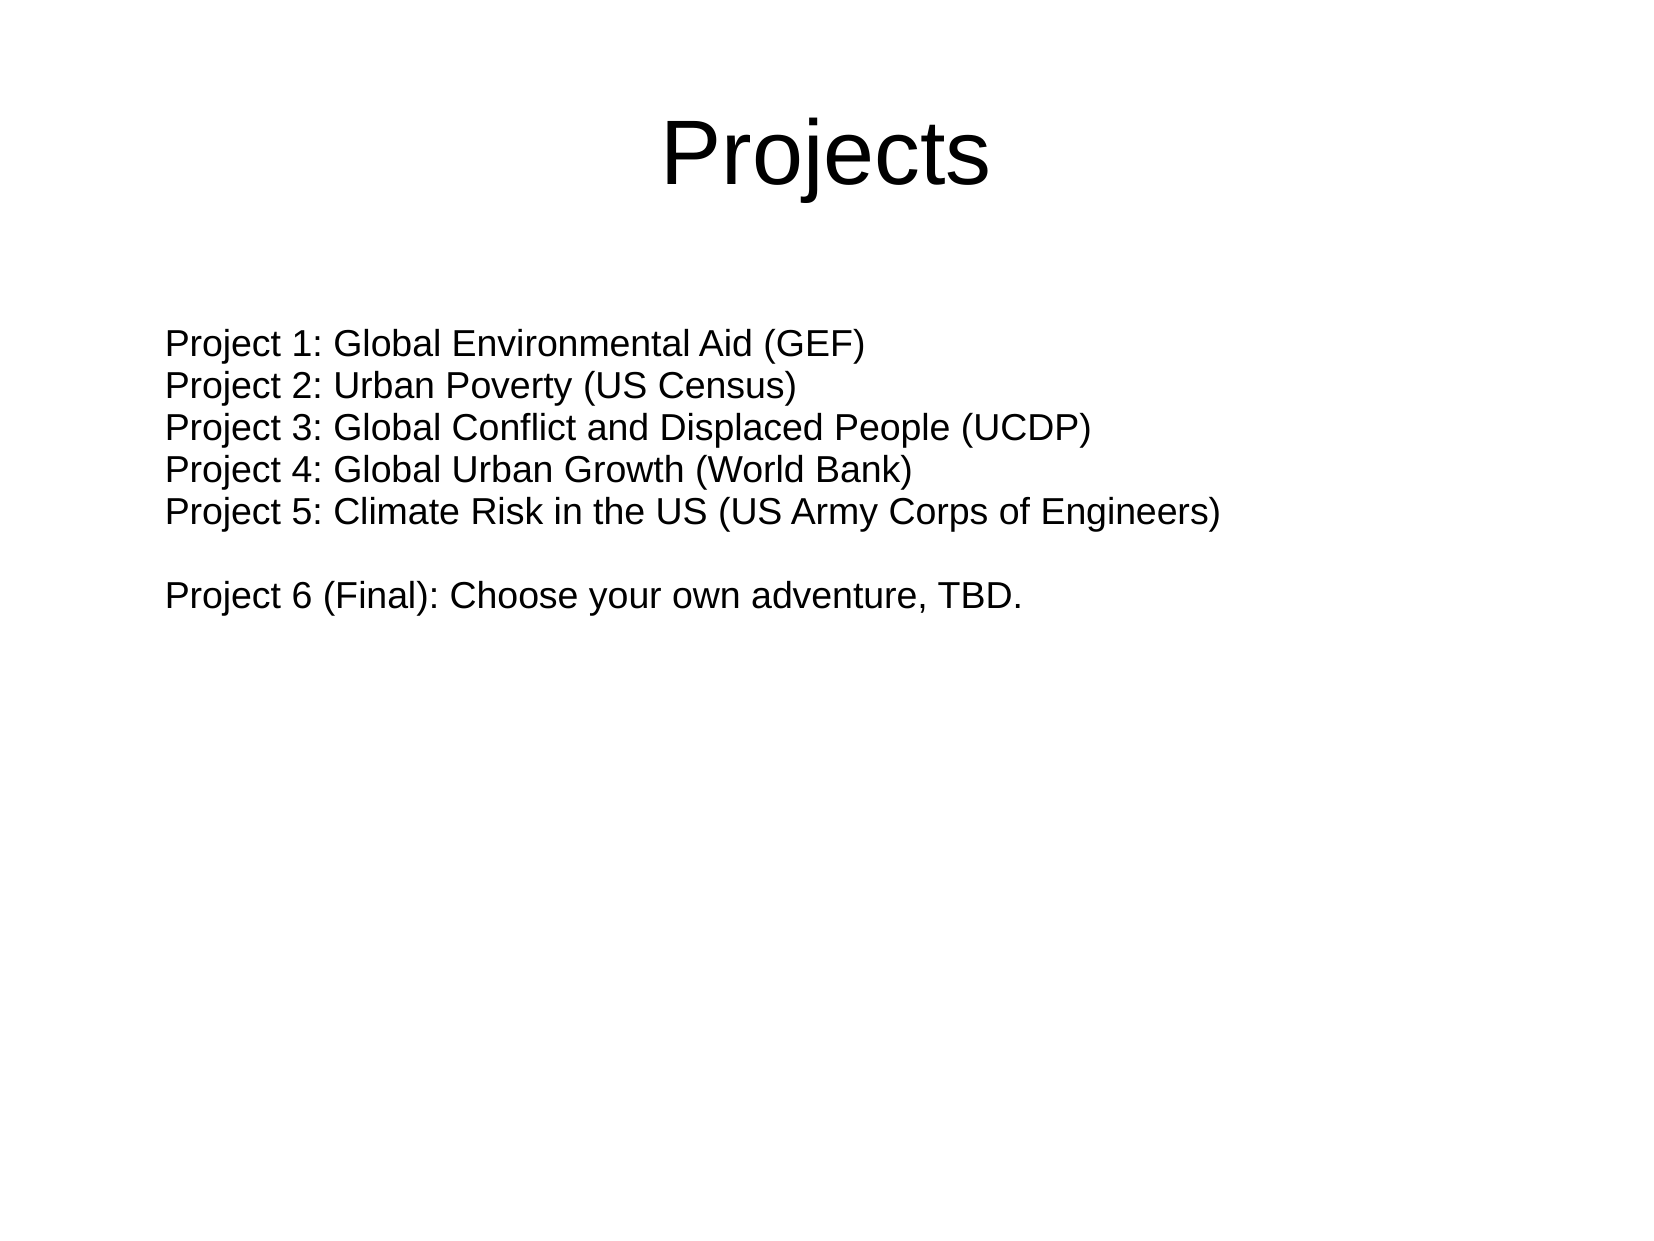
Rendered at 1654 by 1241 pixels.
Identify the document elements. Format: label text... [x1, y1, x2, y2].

text_box Project 1: Global Environmental Aid (GEF) Project 2: Urban Poverty (US Census) Project 3: Global Conflict and Displaced People (UCDP) Project 4: Global Urban Growth (World Bank) Project 5: Climate Risk in the US (US Army Corps of Engineers) Project 6 (Final): Choose your own adventure, TBD. [150, 315, 1576, 666]
title Projects [82, 49, 1571, 257]
